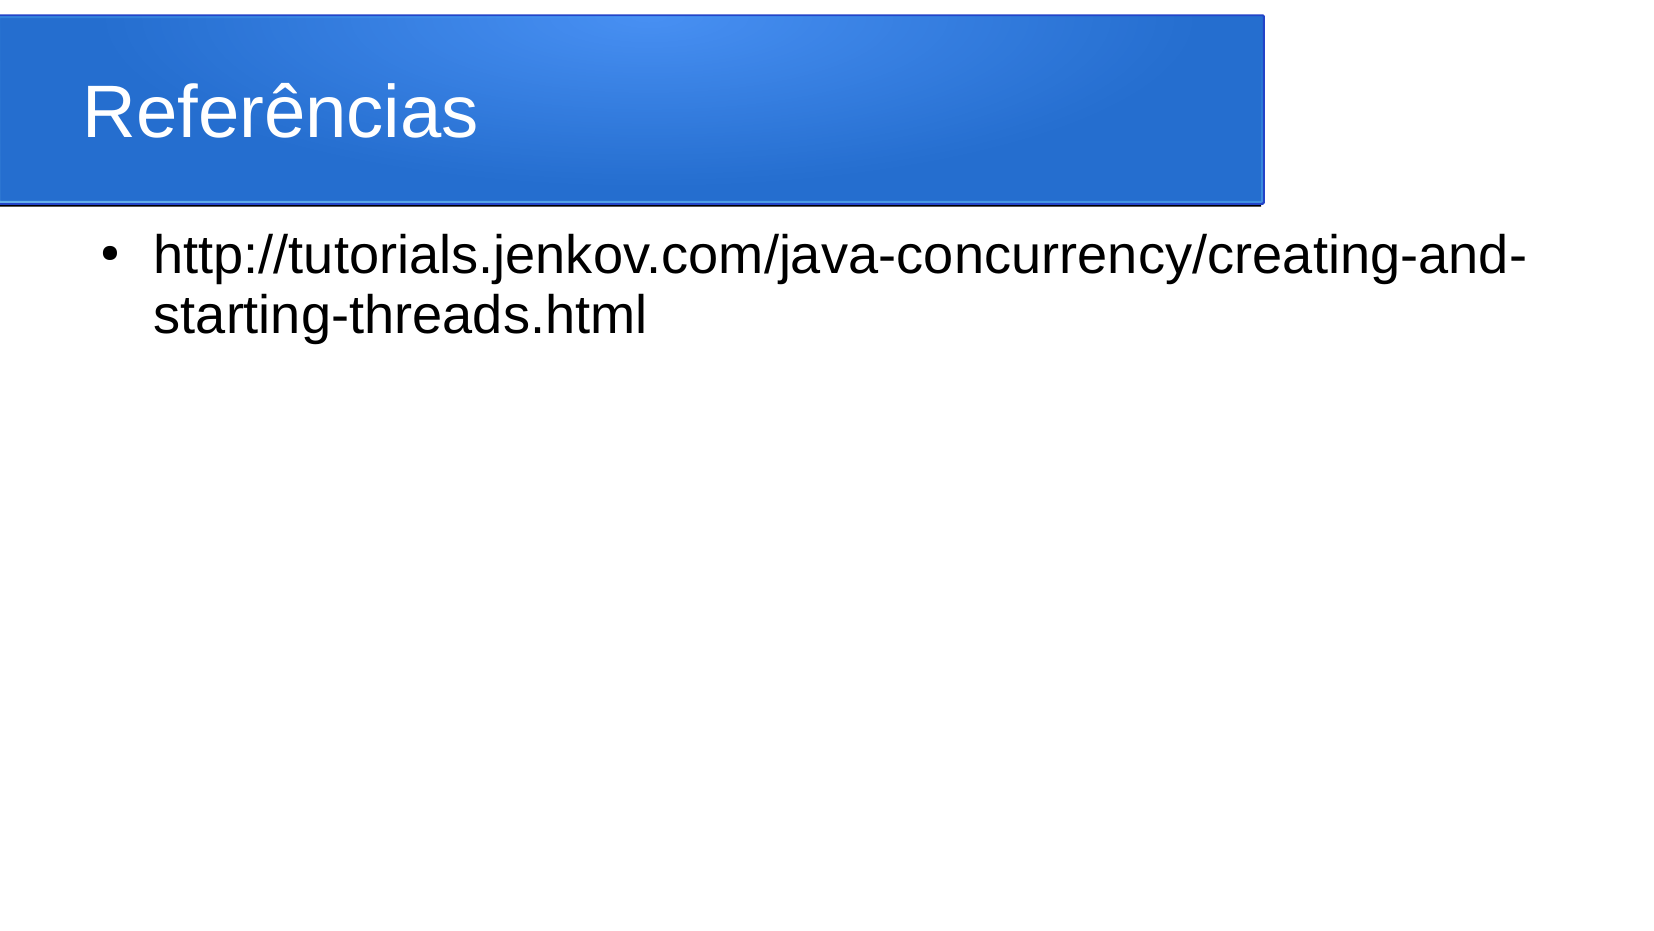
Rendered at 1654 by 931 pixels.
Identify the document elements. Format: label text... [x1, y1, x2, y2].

list http://tutorials.jenkov.com/java-concurrency/creating-and-starting-threads.html [82, 224, 1571, 764]
title Referências [82, 35, 1235, 189]
